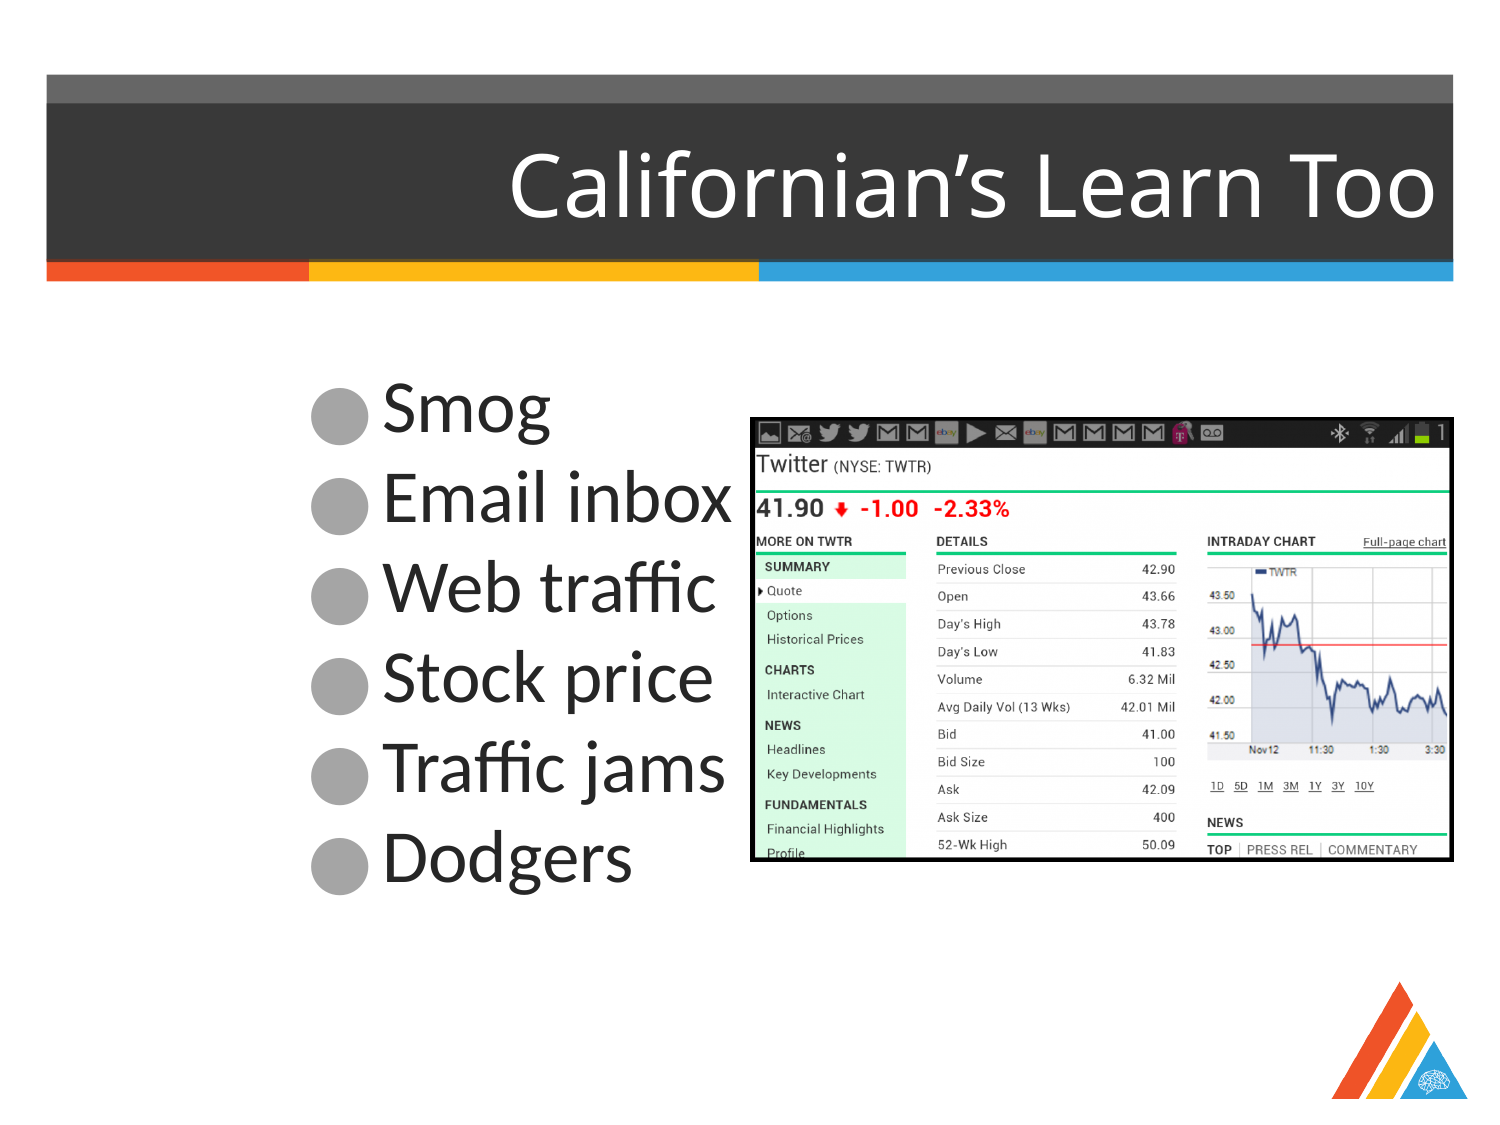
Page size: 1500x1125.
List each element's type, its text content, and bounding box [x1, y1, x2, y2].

title Californian’s Learn Too [46, 103, 1454, 263]
list Smog Email inbox Web traffic Stock price Traffic jams Dodgers [292, 350, 1454, 1005]
picture [1331, 981, 1468, 1099]
picture [750, 417, 1454, 862]
